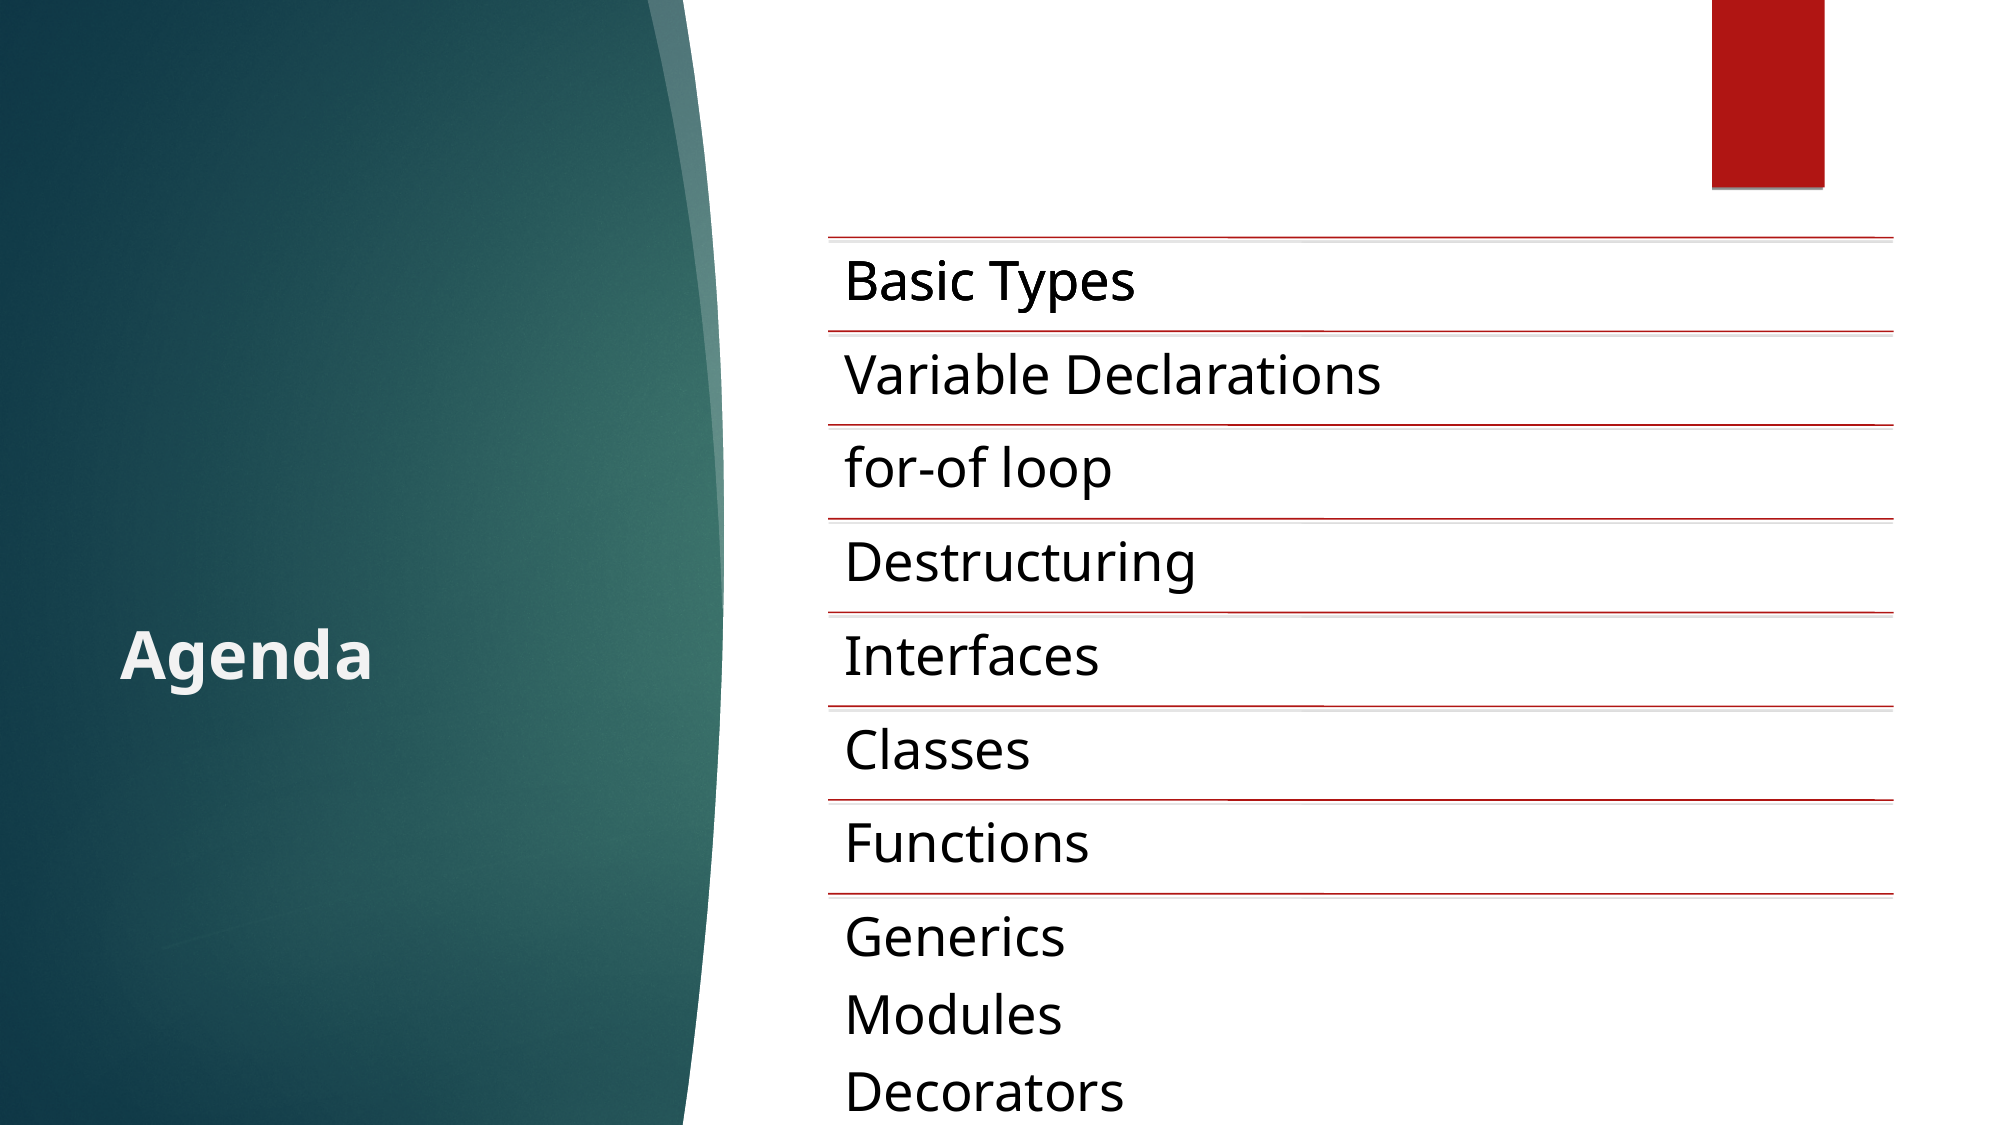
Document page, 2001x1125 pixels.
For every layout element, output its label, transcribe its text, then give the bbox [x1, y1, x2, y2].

text_box Generics Modules Decorators [828, 893, 1894, 988]
text_box Interfaces [828, 612, 1894, 705]
text_box Basic Types [828, 237, 1894, 332]
text_box Classes [828, 706, 1894, 799]
text_box Destructuring [828, 518, 1894, 611]
text_box [0, 0, 2000, 1125]
text_box Functions [828, 799, 1894, 893]
title Agenda [105, 237, 616, 988]
text_box Variable Declarations [828, 332, 1894, 424]
text_box for-of loop [828, 424, 1894, 518]
